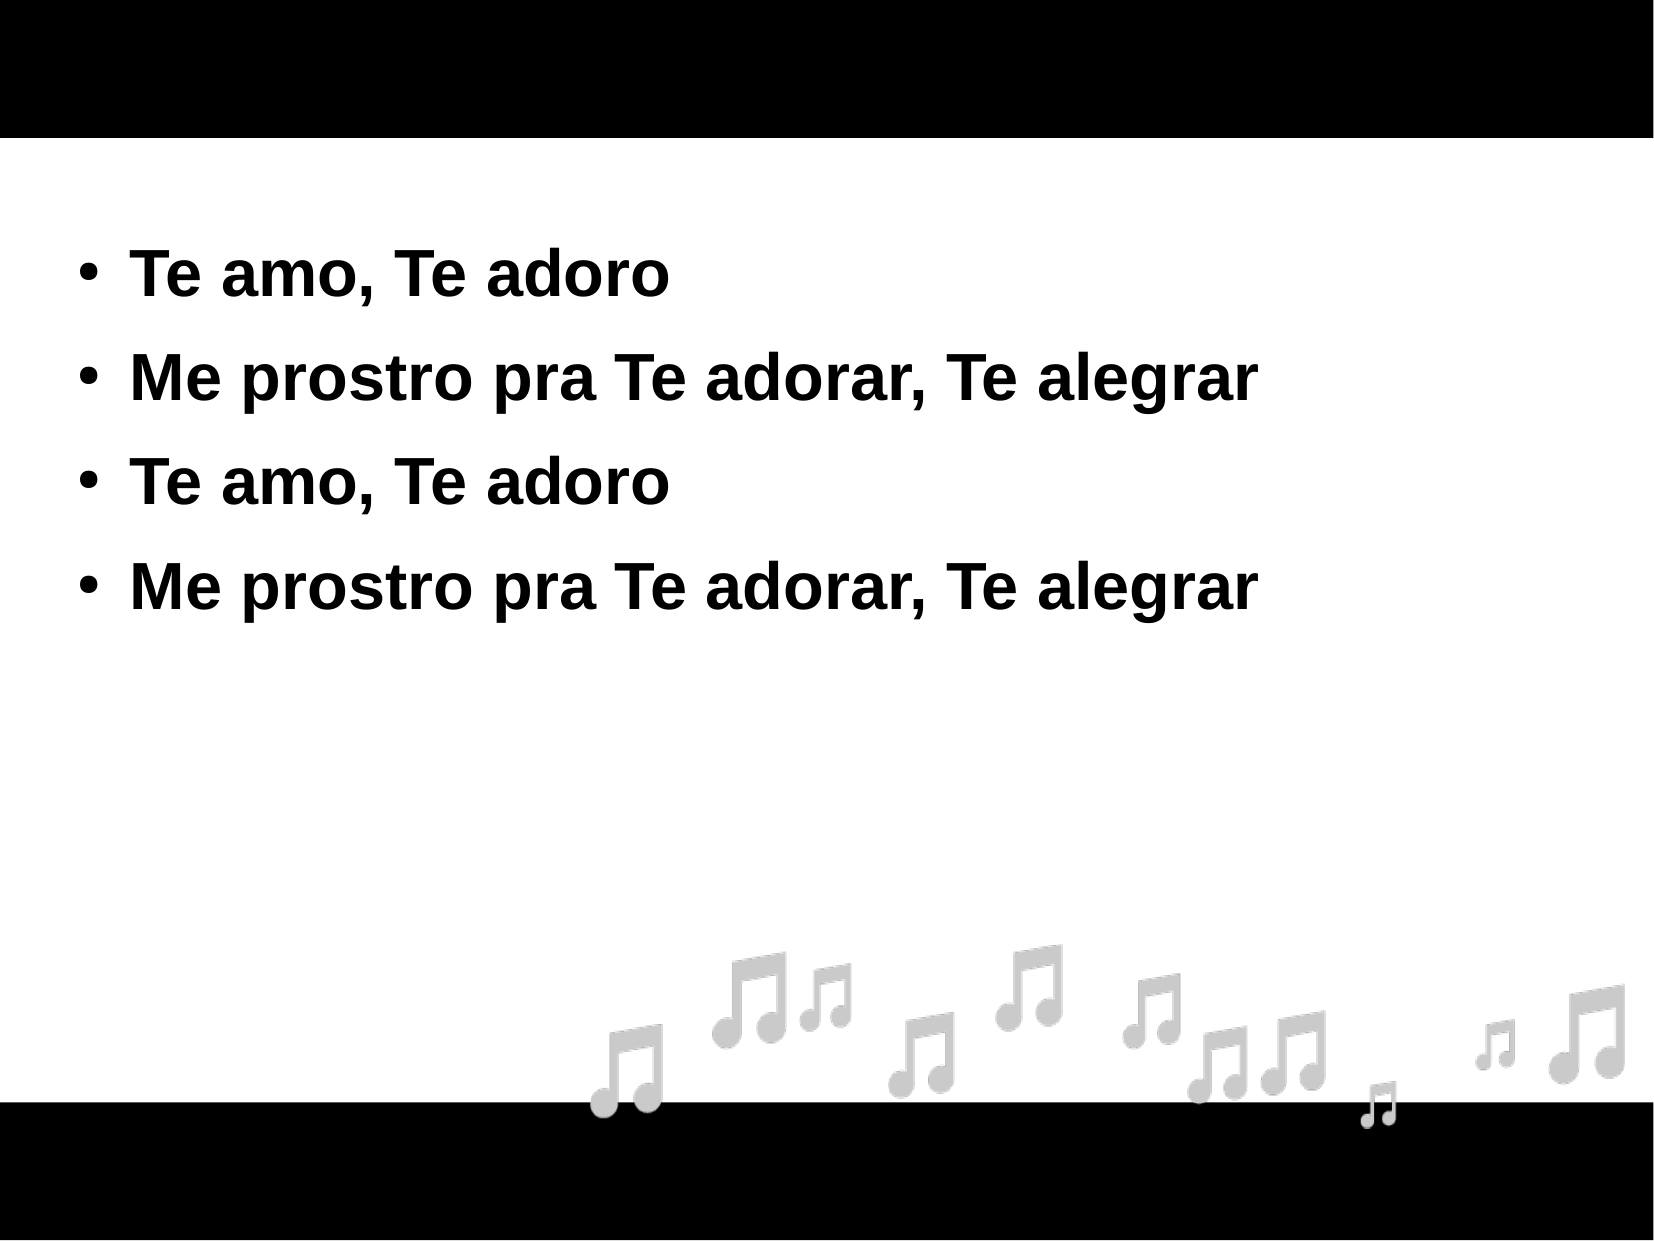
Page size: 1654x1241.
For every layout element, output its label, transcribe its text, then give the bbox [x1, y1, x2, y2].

list Te amo, Te adoro Me prostro pra Te adorar, Te alegrar Te amo, Te adoro Me prostro pra Te adorar, Te alegrar [59, 236, 1595, 1024]
